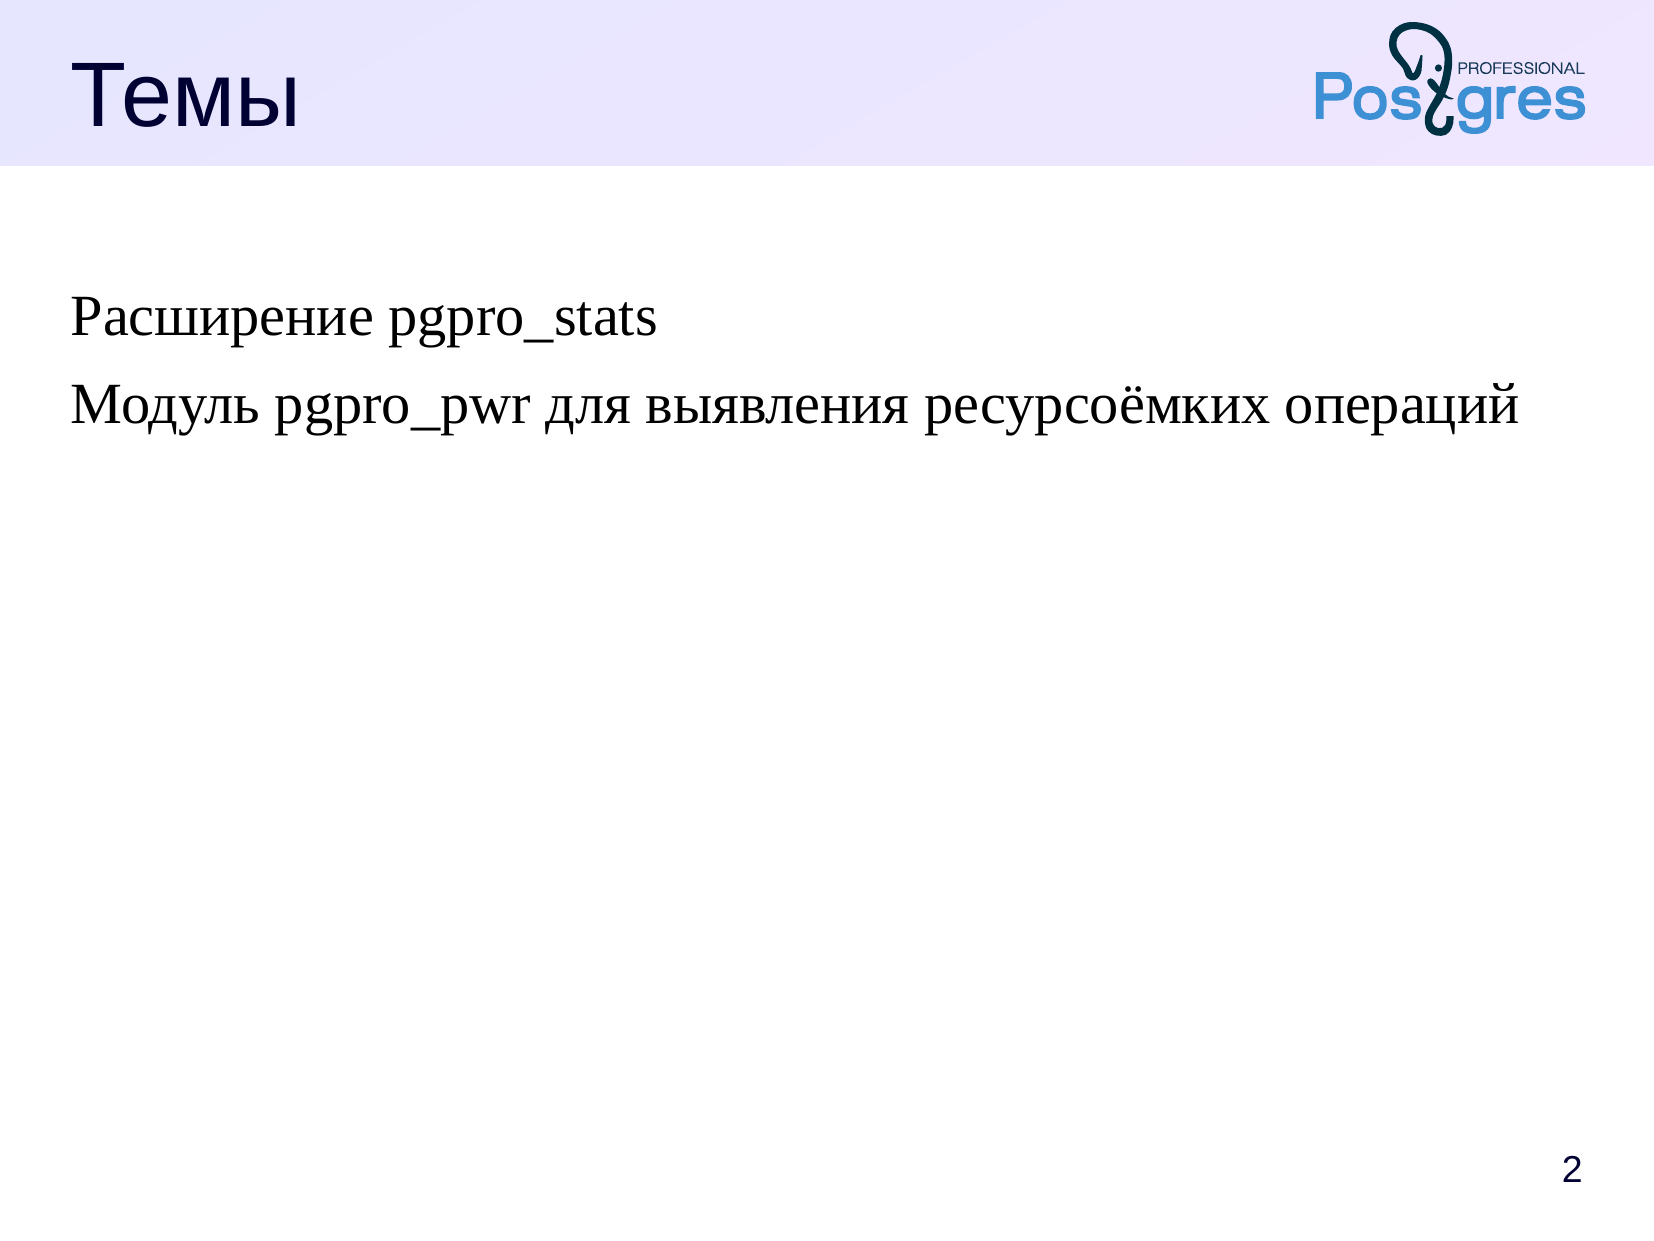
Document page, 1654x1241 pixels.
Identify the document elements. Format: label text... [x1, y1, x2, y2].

list Расширение pgpro_stats Модуль pgpro_pwr для выявления ресурсоёмких операций [70, 283, 1583, 1134]
title Темы [70, 43, 1241, 147]
